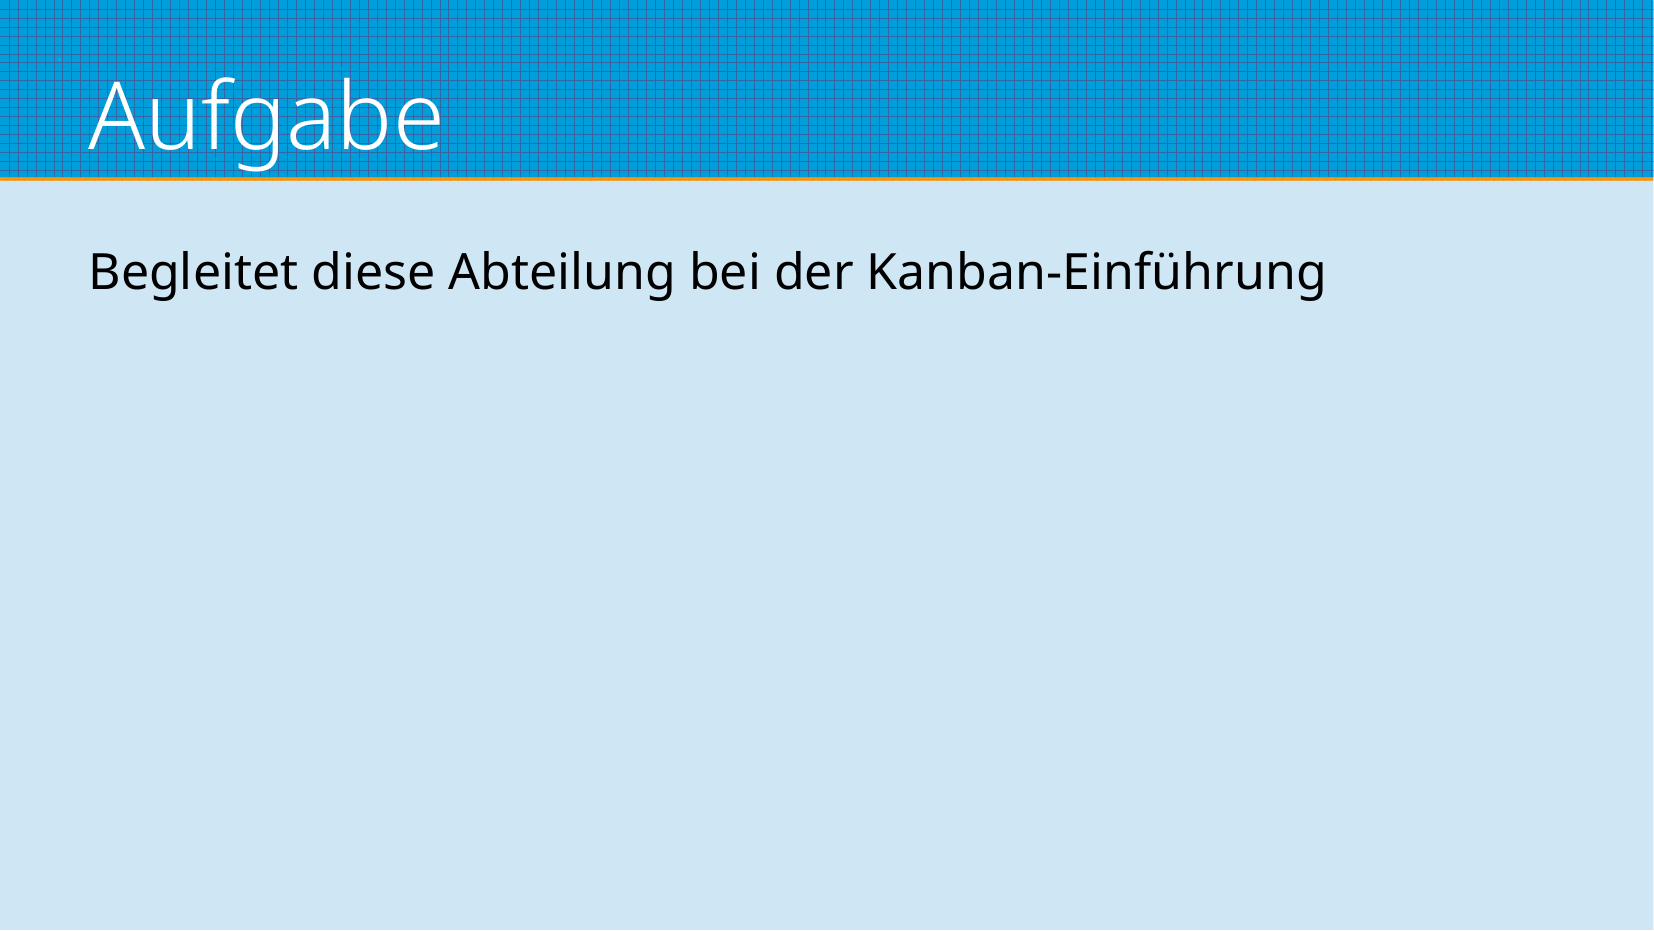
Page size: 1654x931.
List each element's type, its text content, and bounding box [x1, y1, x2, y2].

list Begleitet diese Abteilung bei der Kanban-Einführung [88, 236, 1565, 813]
title Aufgabe [88, 14, 1565, 178]
